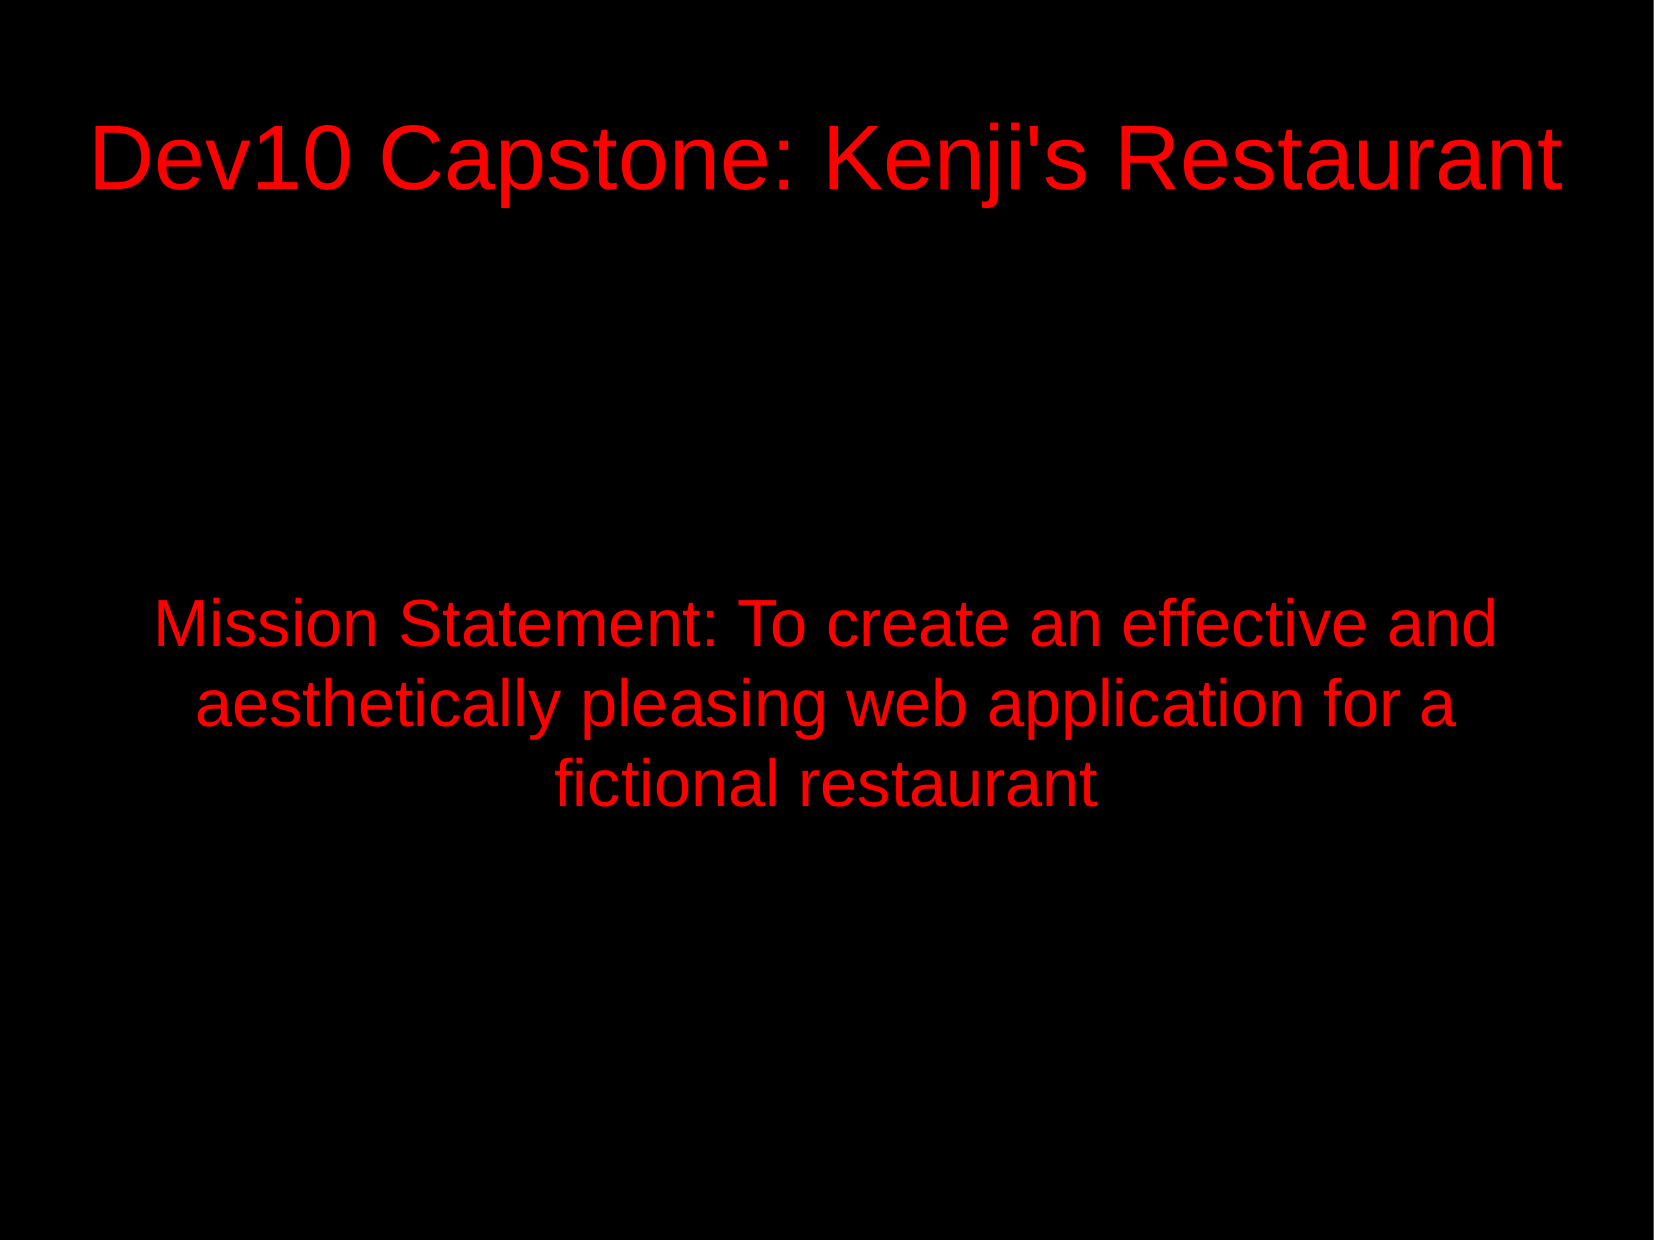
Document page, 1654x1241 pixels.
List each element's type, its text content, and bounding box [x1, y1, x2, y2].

title Dev10 Capstone: Kenji's Restaurant [82, 49, 1571, 257]
subtitle Mission Statement: To create an effective and aesthetically pleasing web application for a fictional restaurant [82, 290, 1571, 1109]
